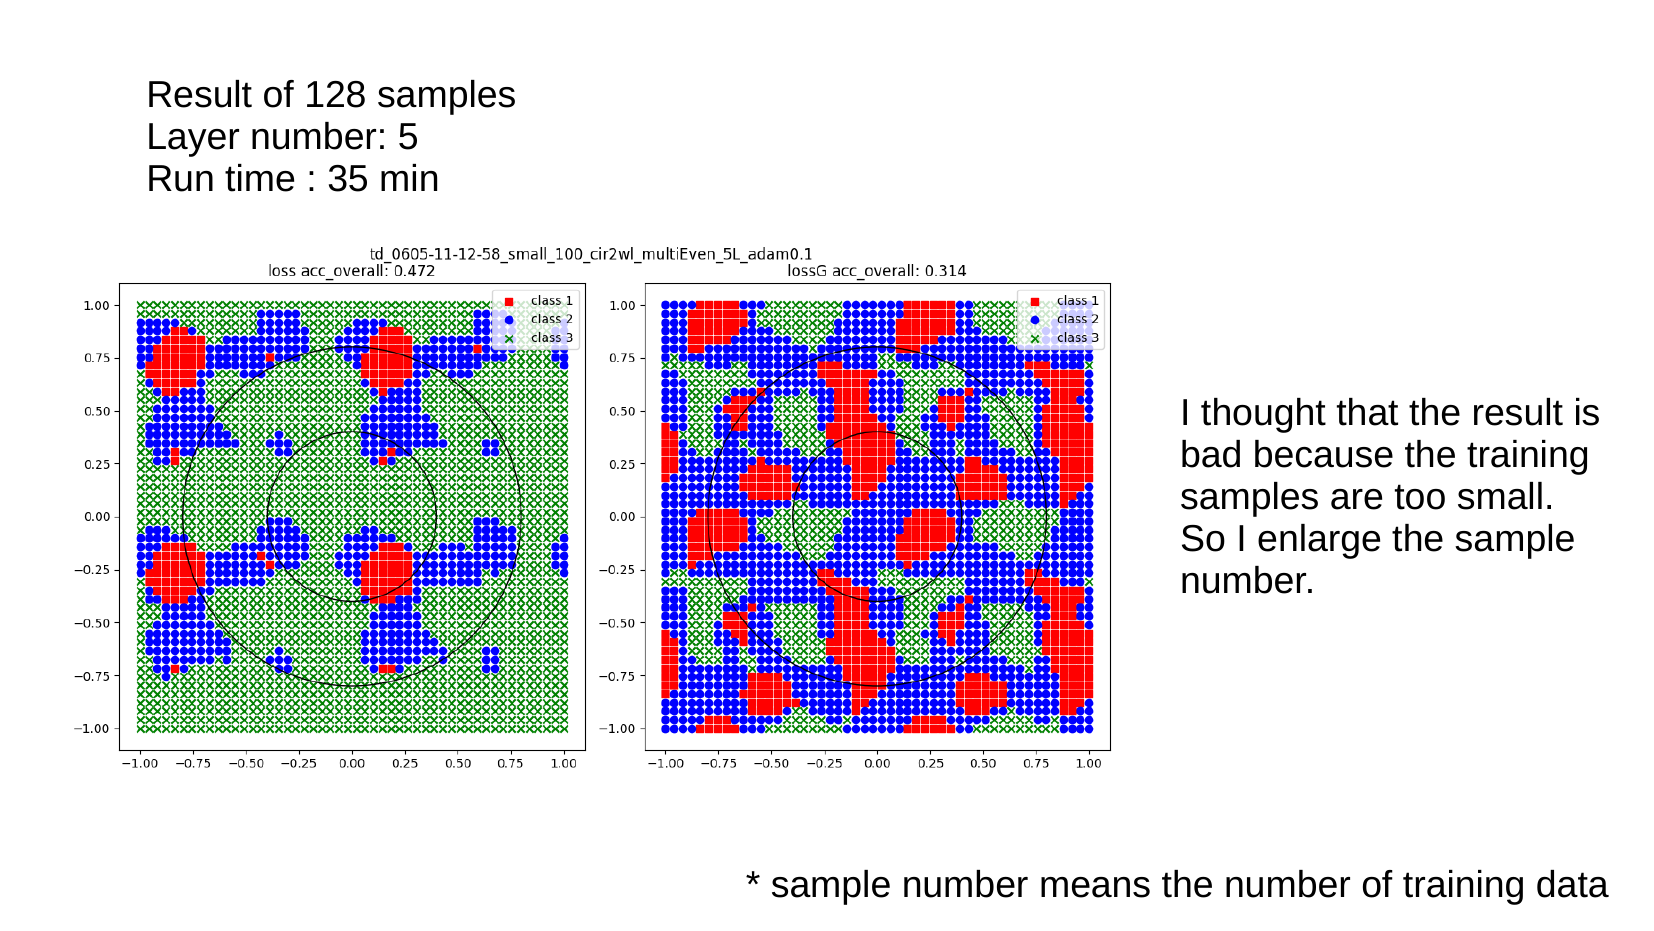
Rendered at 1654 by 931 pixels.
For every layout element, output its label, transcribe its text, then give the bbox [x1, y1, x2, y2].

text_box I thought that the result is bad because the training samples are too small. So I enlarge the sample number. [1165, 383, 1625, 648]
picture [59, 236, 1123, 768]
text_box * sample number means the number of training data [731, 856, 1625, 914]
text_box Result of 128 samples Layer number: 5 Run time : 35 min [131, 65, 532, 207]
